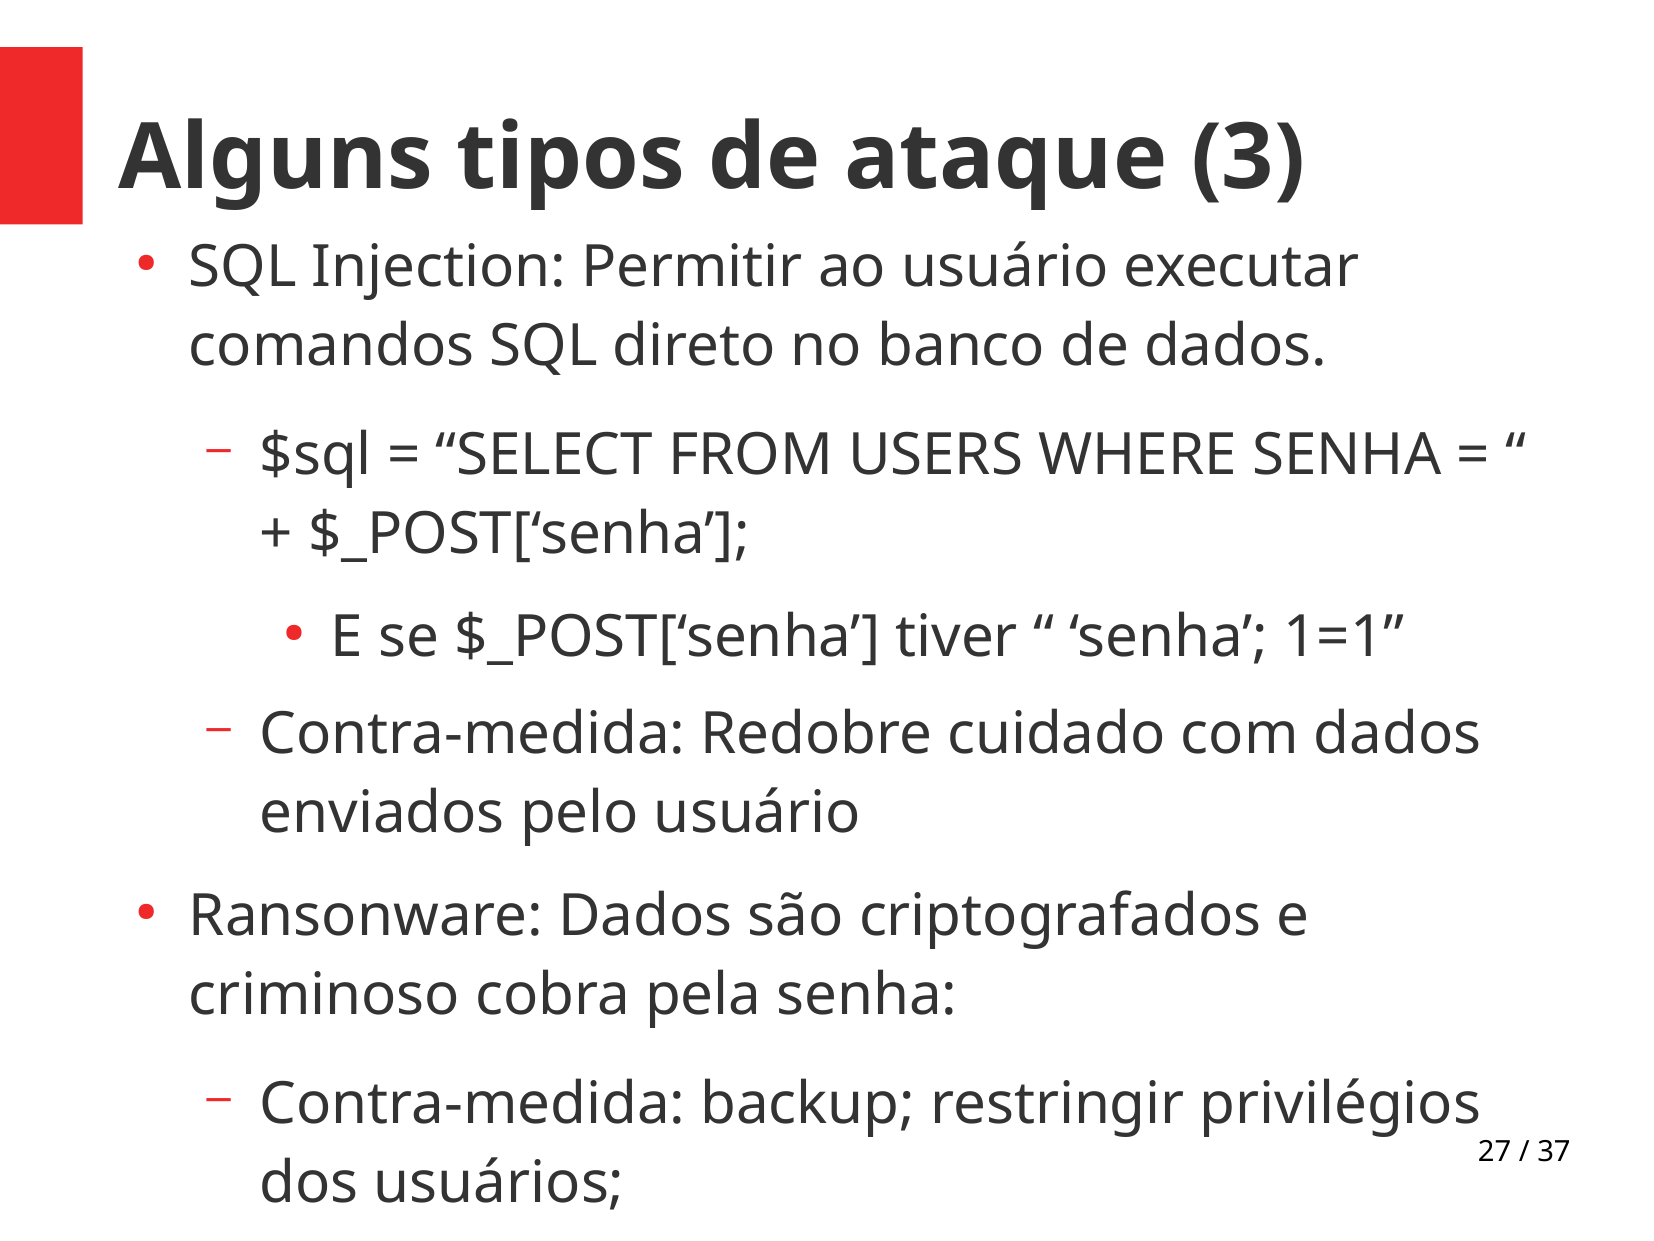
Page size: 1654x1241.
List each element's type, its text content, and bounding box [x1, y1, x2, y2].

list SQL Injection: Permitir ao usuário executar comandos SQL direto no banco de dados. $sql = “SELECT FROM USERS WHERE SENHA = “ + $_POST[‘senha’]; E se $_POST[‘senha’] tiver “ ‘senha’; 1=1” Contra-medida: Redobre cuidado com dados enviados pelo usuário Ransonware: Dados são criptografados e criminoso cobra pela senha: Contra-medida: backup; restringir privilégios dos usuários; [118, 224, 1536, 944]
title Alguns tipos de ataque (3) [118, 49, 1571, 257]
